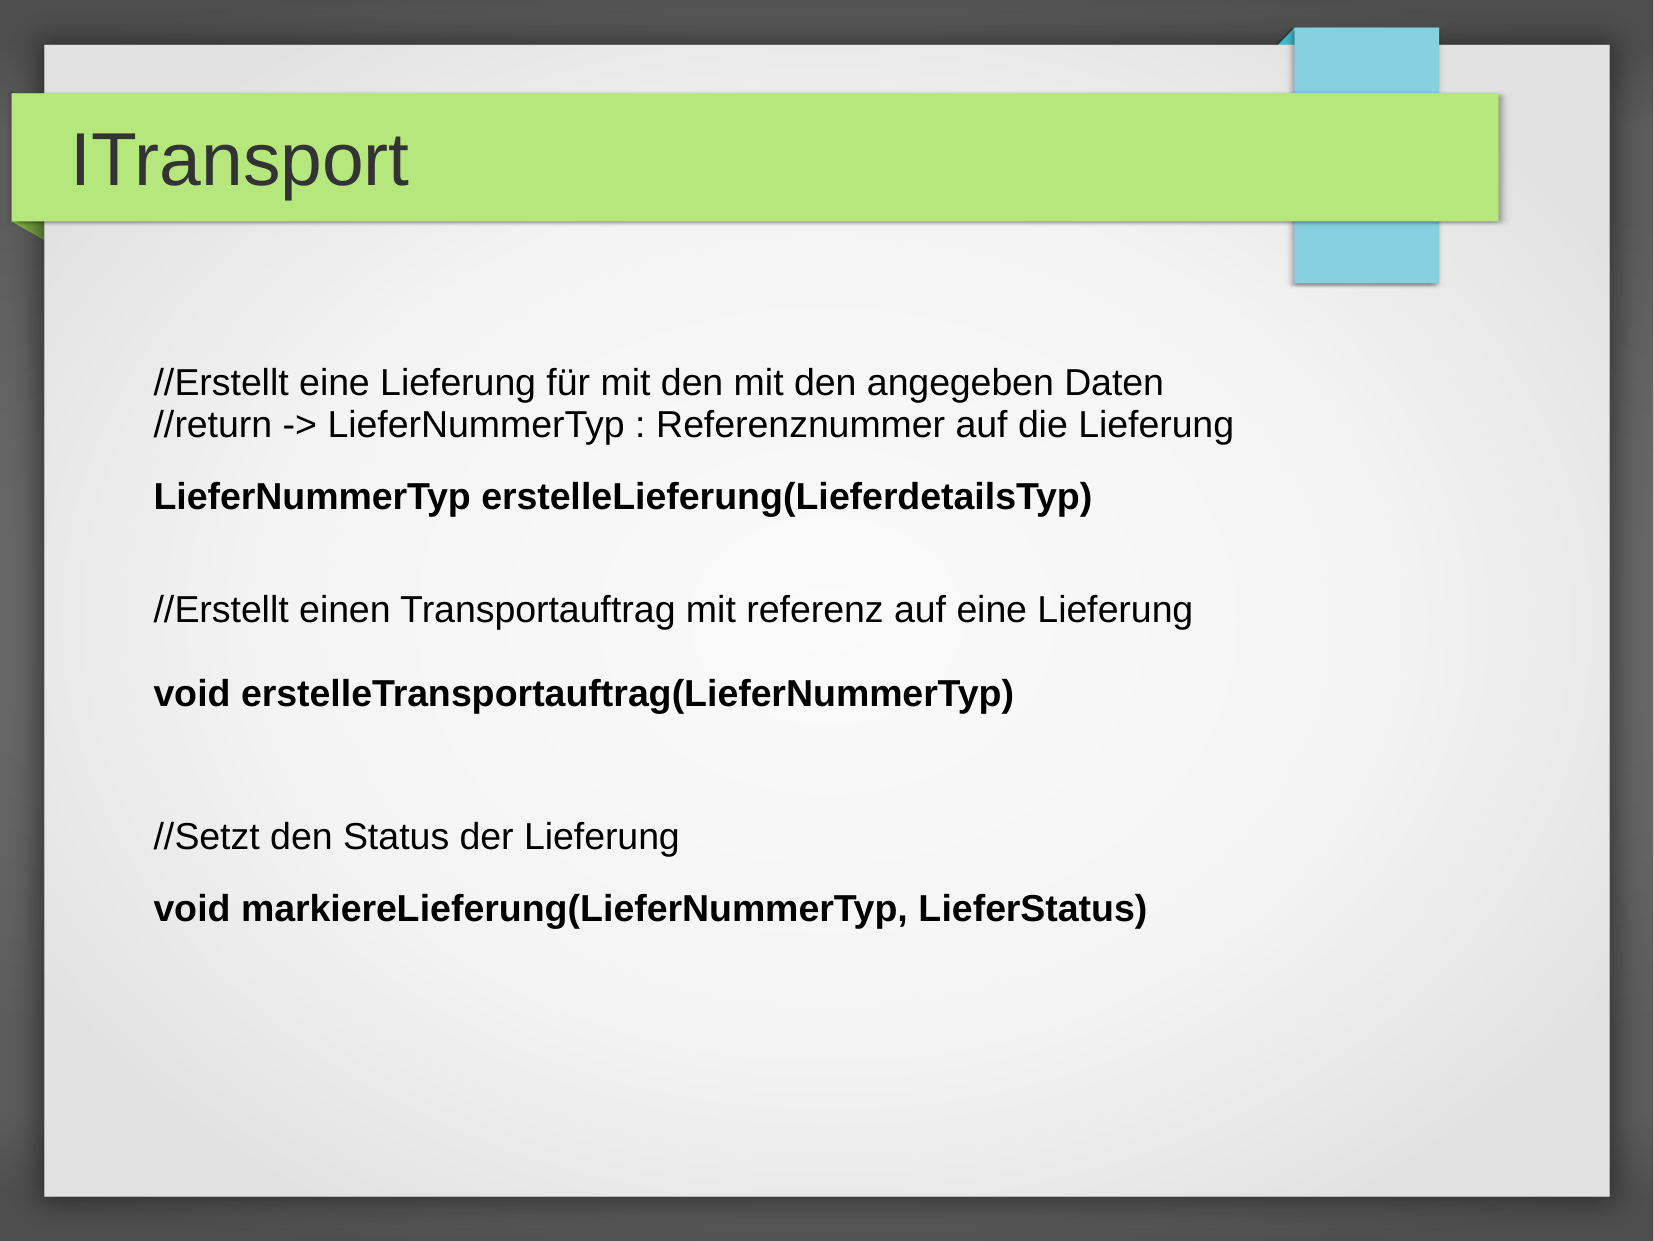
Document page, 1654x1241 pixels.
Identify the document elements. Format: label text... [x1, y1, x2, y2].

picture [0, 0, 1654, 1241]
list //Erstellt eine Lieferung für mit den mit den angegeben Daten //return -> LieferNummerTyp : Referenznummer auf die Lieferung LieferNummerTyp erstelleLieferung(LieferdetailsTyp) //Erstellt einen Transportauftrag mit referenz auf eine Lieferung void erstelleTransportauftrag(LieferNummerTyp) //Setzt den Status der Lieferung void markiereLieferung(LieferNummerTyp, LieferStatus) [82, 290, 1571, 1010]
title ITransport [70, 106, 1229, 213]
